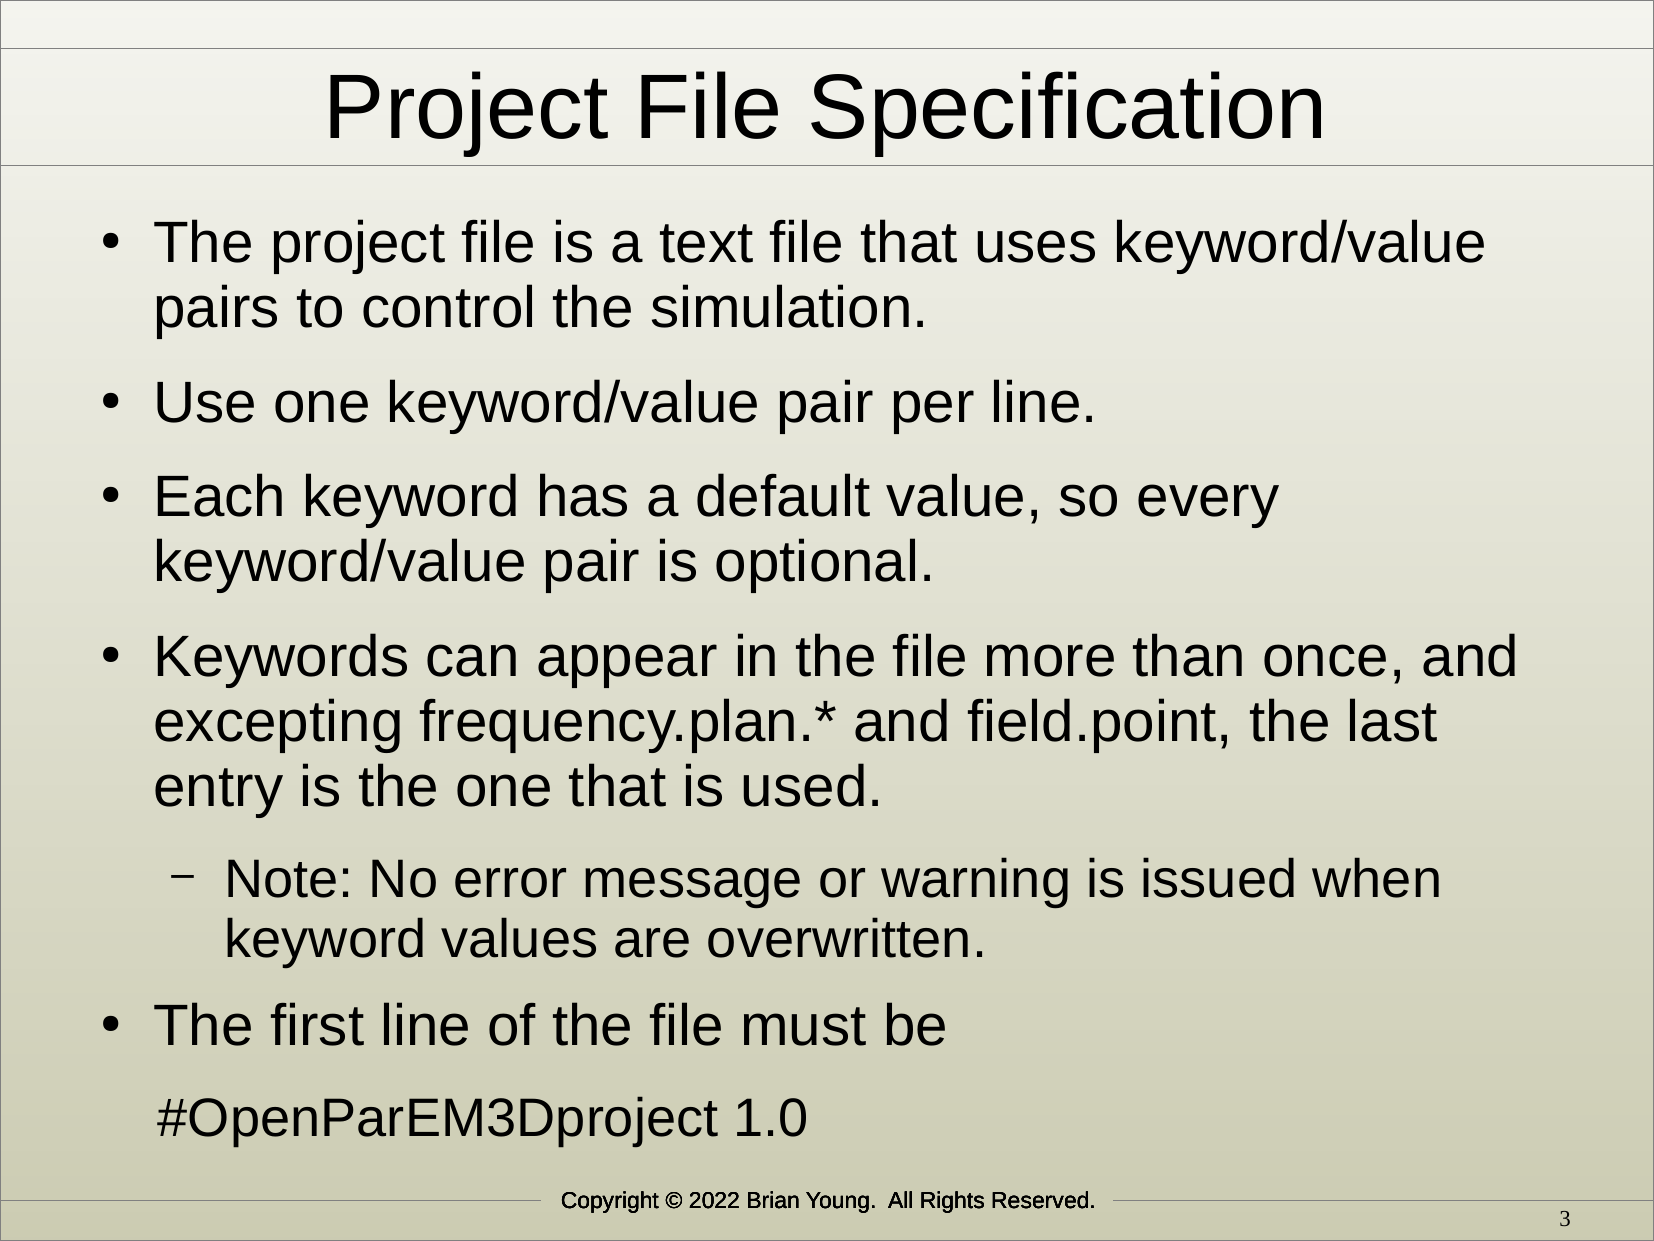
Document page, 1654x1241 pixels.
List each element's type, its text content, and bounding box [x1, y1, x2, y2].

title Project File Specification [82, 49, 1571, 166]
list The project file is a text file that uses keyword/value pairs to control the simulation. Use one keyword/value pair per line. Each keyword has a default value, so every keyword/value pair is optional. Keywords can appear in the file more than once, and excepting frequency.plan.* and field.point, the last entry is the one that is used. Note: No error message or warning is issued when keyword values are overwritten. The first line of the file must be #OpenParEM3Dproject 1.0 [82, 210, 1571, 1148]
